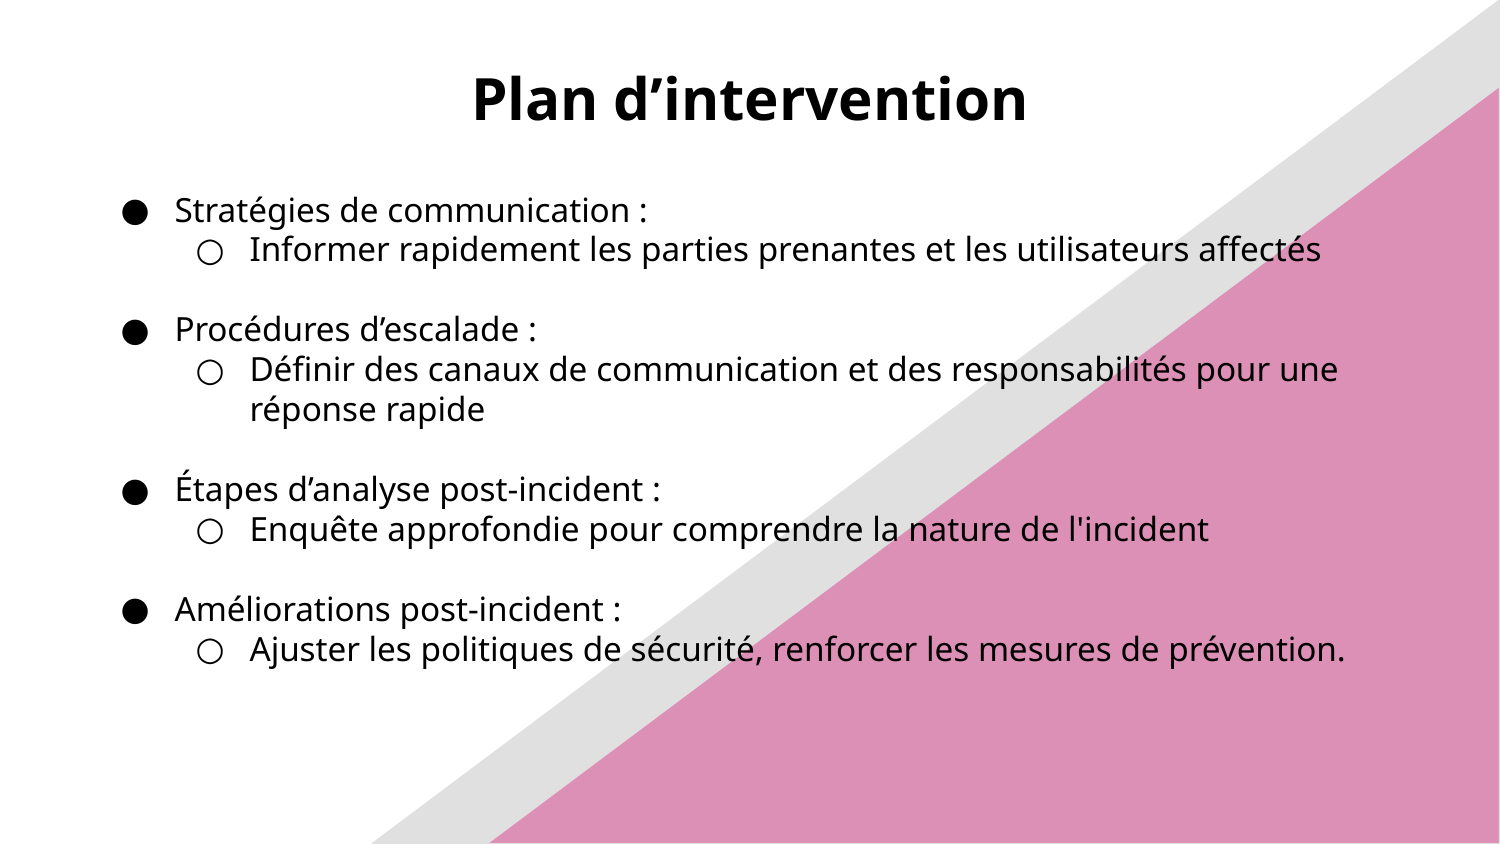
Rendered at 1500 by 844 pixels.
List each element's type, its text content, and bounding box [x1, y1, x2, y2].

text_box [372, 0, 1500, 844]
title Plan d’intervention [58, 46, 1442, 141]
text_box Stratégies de communication : Informer rapidement les parties prenantes et les utilisateurs affectés Procédures d’escalade : Définir des canaux de communication et des responsabilités pour une réponse rapide Étapes d’analyse post-incident : Enquête approfondie pour comprendre la nature de l'incident Améliorations post-incident : Ajuster les politiques de sécurité, renforcer les mesures de prévention. [84, 173, 1416, 756]
